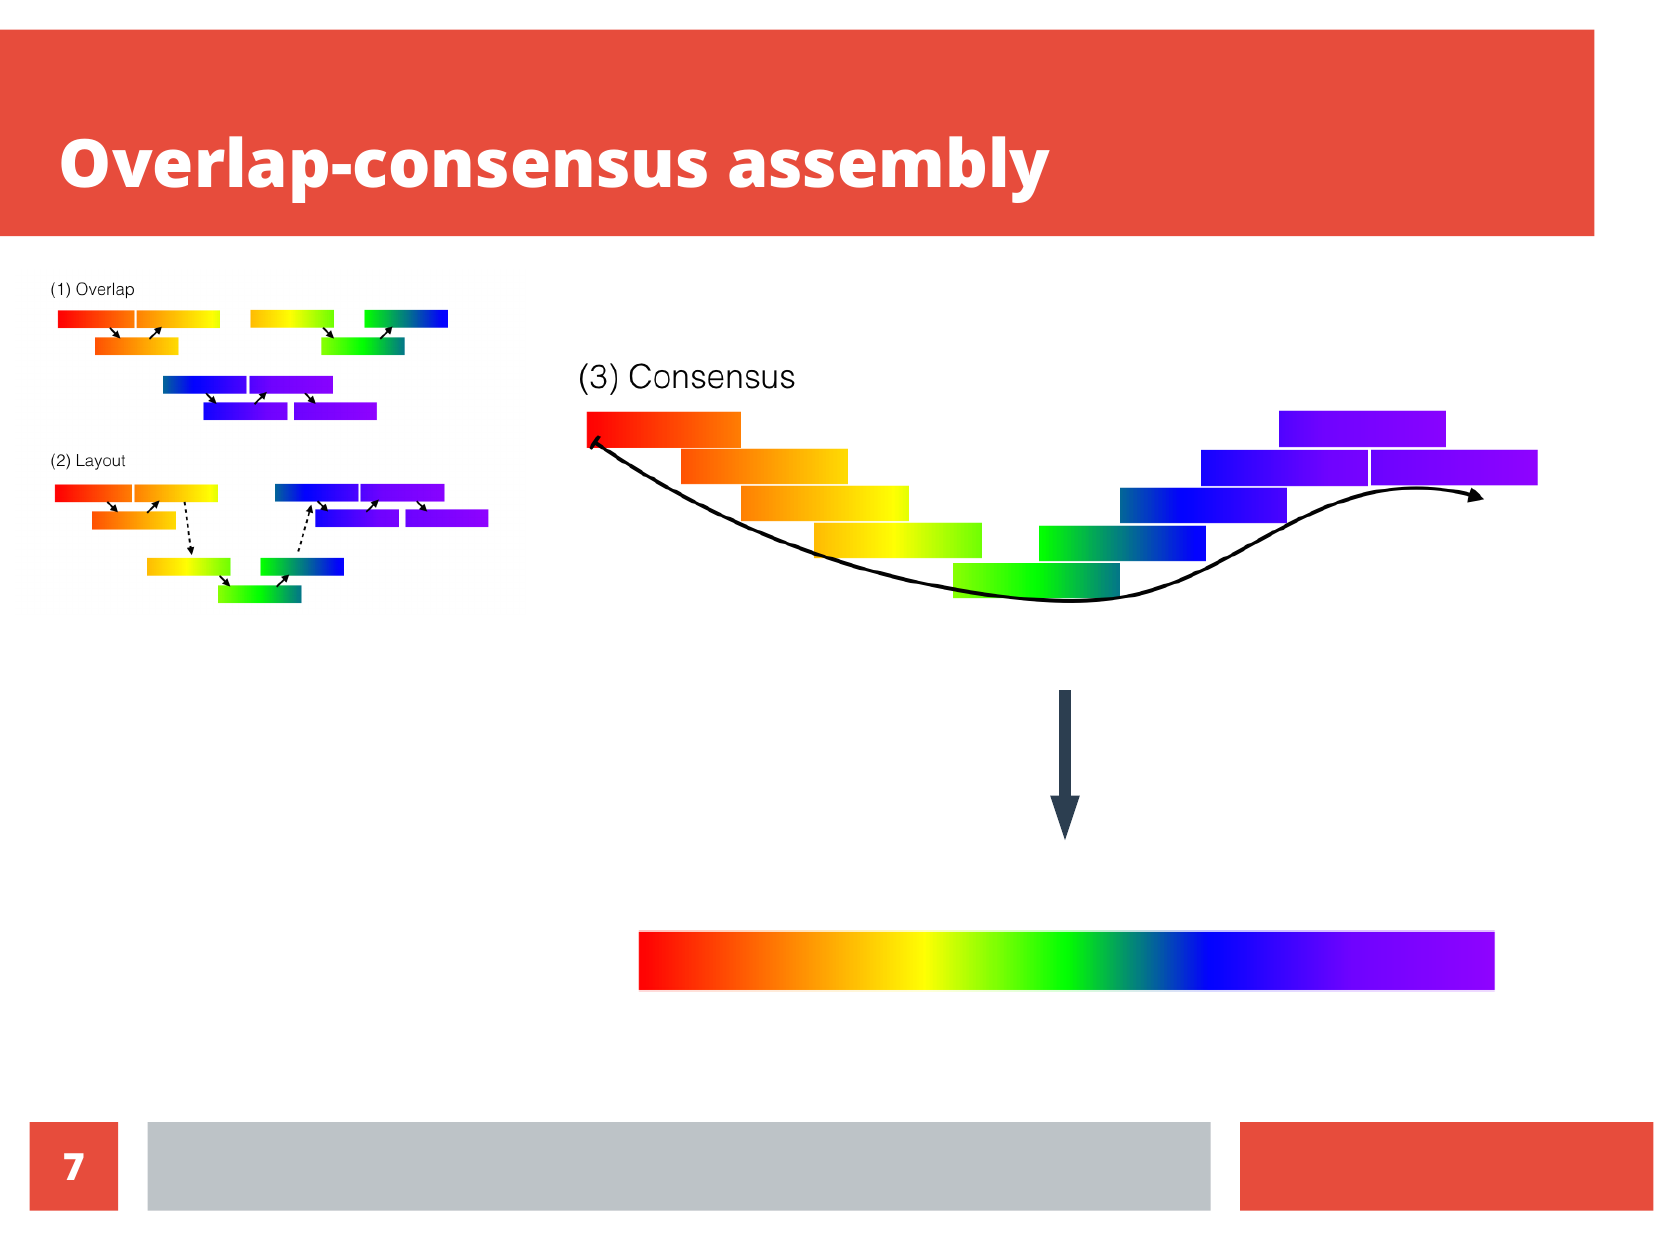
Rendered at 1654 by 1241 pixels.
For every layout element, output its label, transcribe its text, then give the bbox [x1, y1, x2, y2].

picture [15, 269, 526, 616]
picture [538, 329, 1546, 624]
title Overlap-consensus assembly [59, 59, 1595, 207]
picture [611, 911, 1546, 1021]
